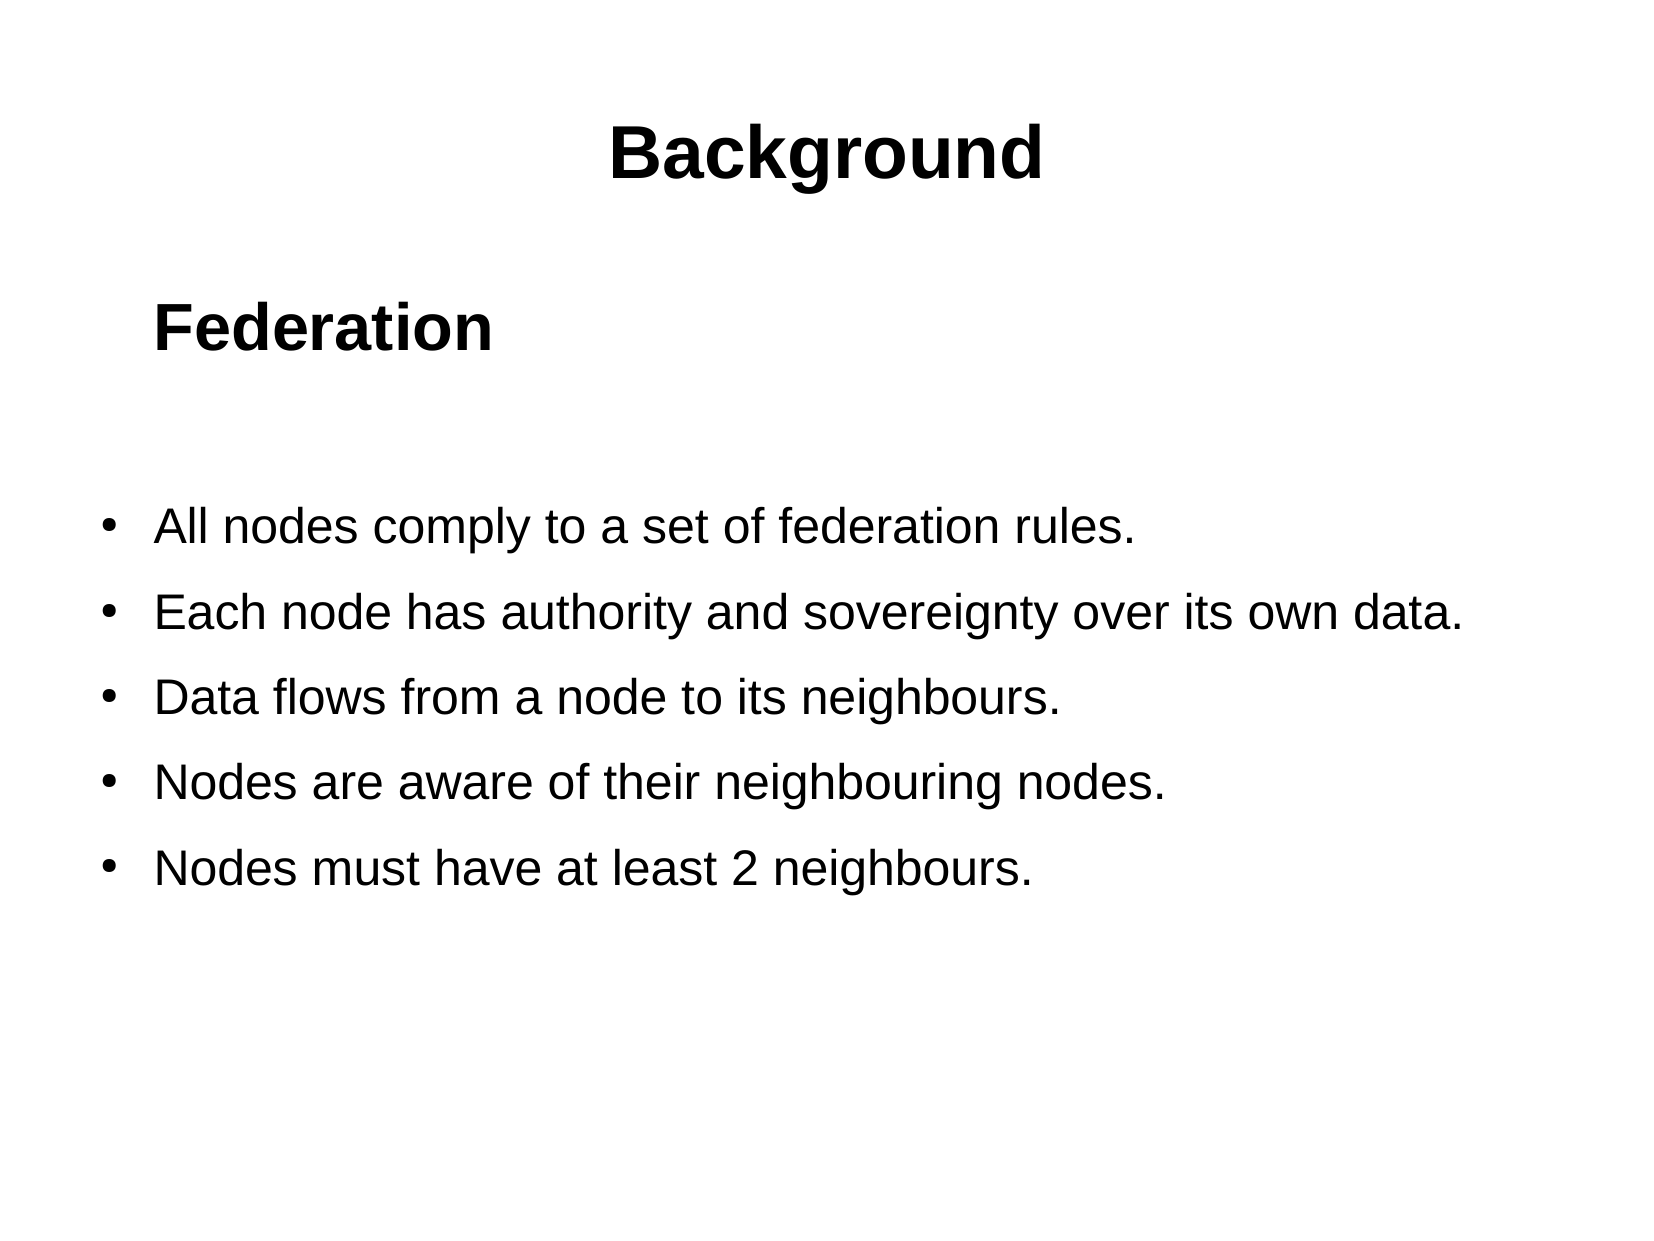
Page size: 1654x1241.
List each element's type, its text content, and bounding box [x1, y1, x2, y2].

title Background [82, 49, 1571, 257]
list Federation All nodes comply to a set of federation rules. Each node has authority and sovereignty over its own data. Data flows from a node to its neighbours. Nodes are aware of their neighbouring nodes. Nodes must have at least 2 neighbours. [82, 290, 1571, 1109]
